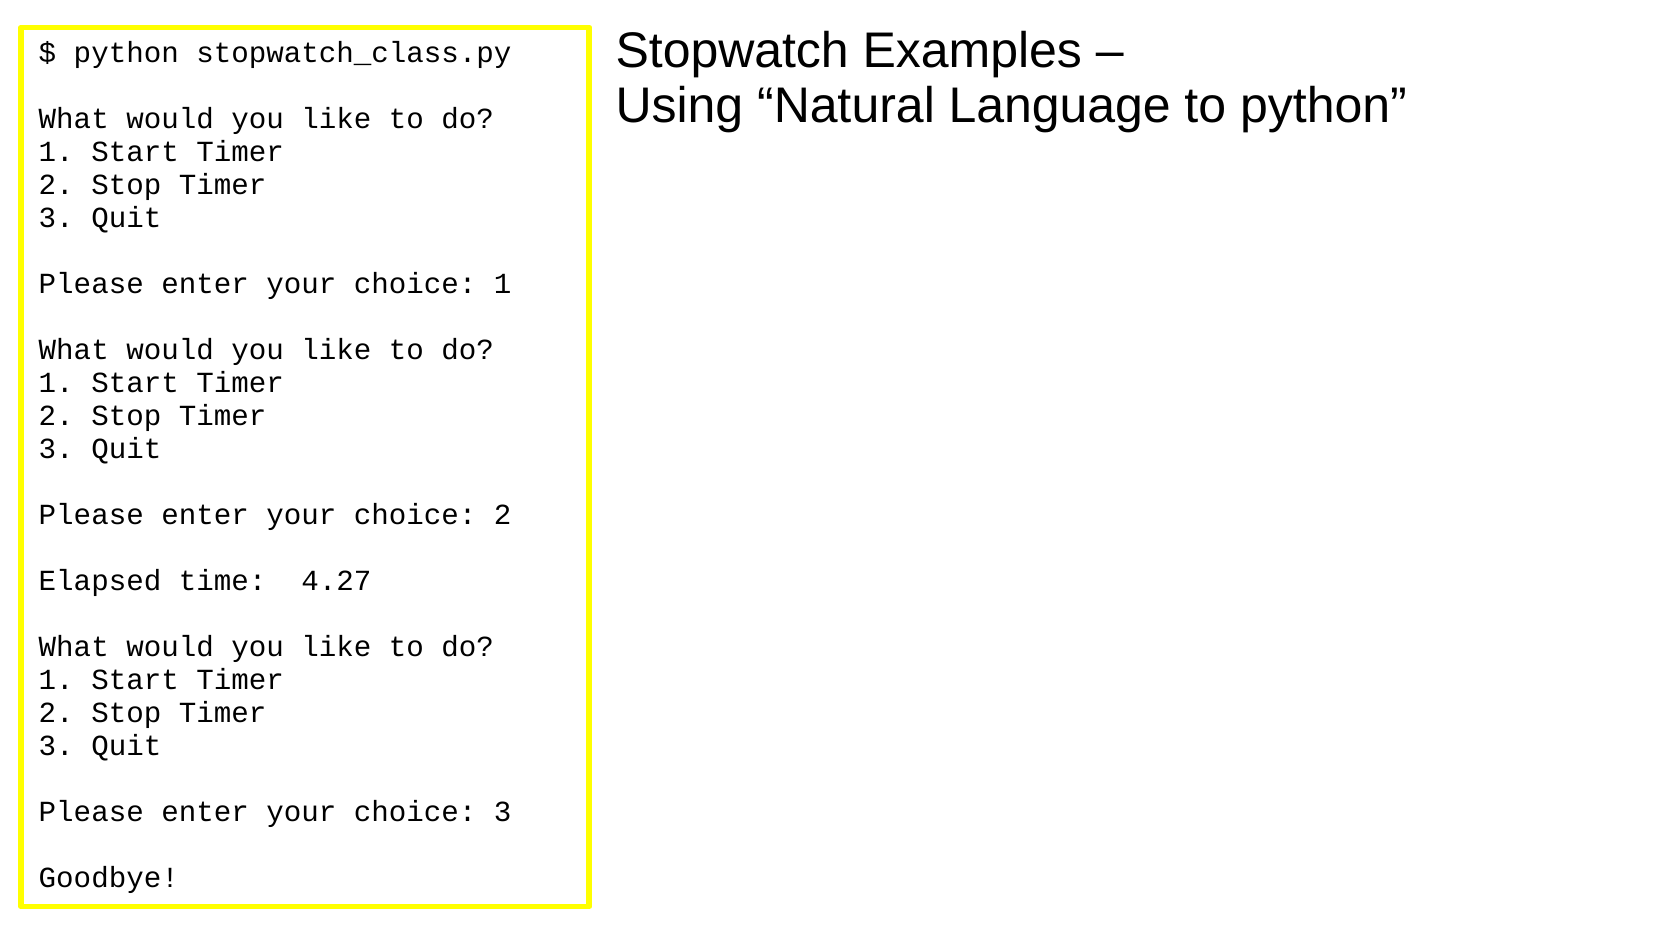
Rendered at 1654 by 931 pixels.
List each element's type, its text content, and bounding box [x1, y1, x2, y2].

text_box $ python stopwatch_class.py What would you like to do? 1. Start Timer 2. Stop Timer 3. Quit Please enter your choice: 1 What would you like to do? 1. Start Timer 2. Stop Timer 3. Quit Please enter your choice: 2 Elapsed time: 4.27 What would you like to do? 1. Start Timer 2. Stop Timer 3. Quit Please enter your choice: 3 Goodbye! [21, 27, 590, 907]
title Stopwatch Examples – Using “Natural Language to python” [615, 21, 1609, 134]
